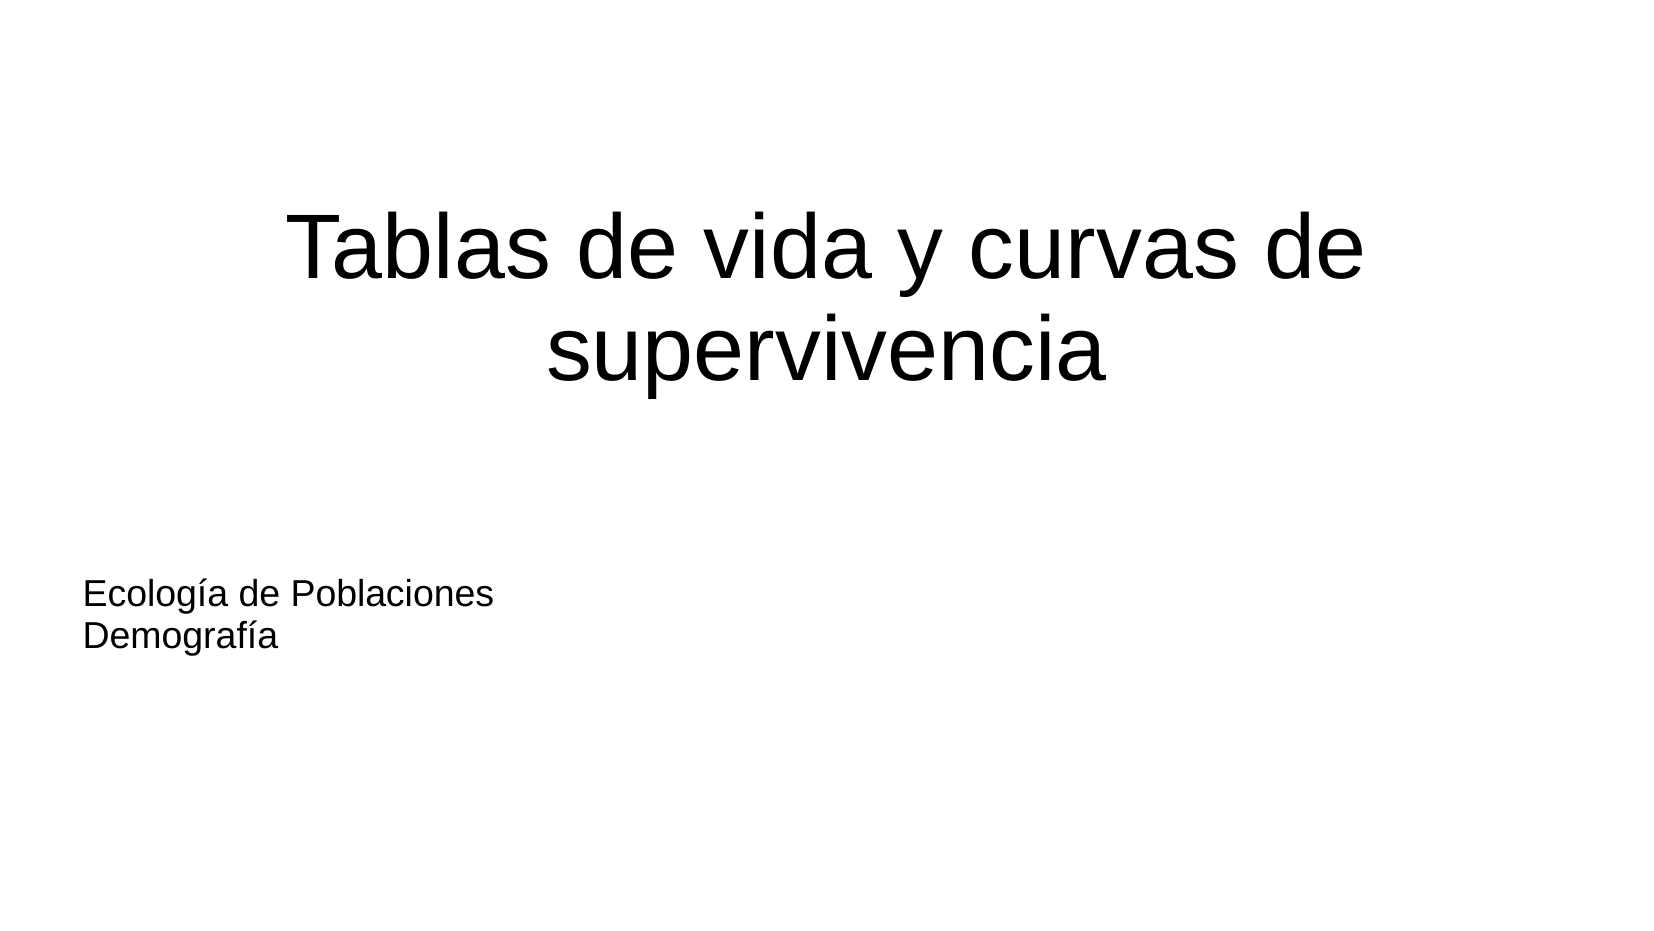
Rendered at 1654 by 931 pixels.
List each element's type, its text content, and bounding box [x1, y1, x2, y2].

title Tablas de vida y curvas de supervivencia [82, 195, 1571, 401]
subtitle Ecología de Poblaciones Demografía [82, 472, 1571, 758]
